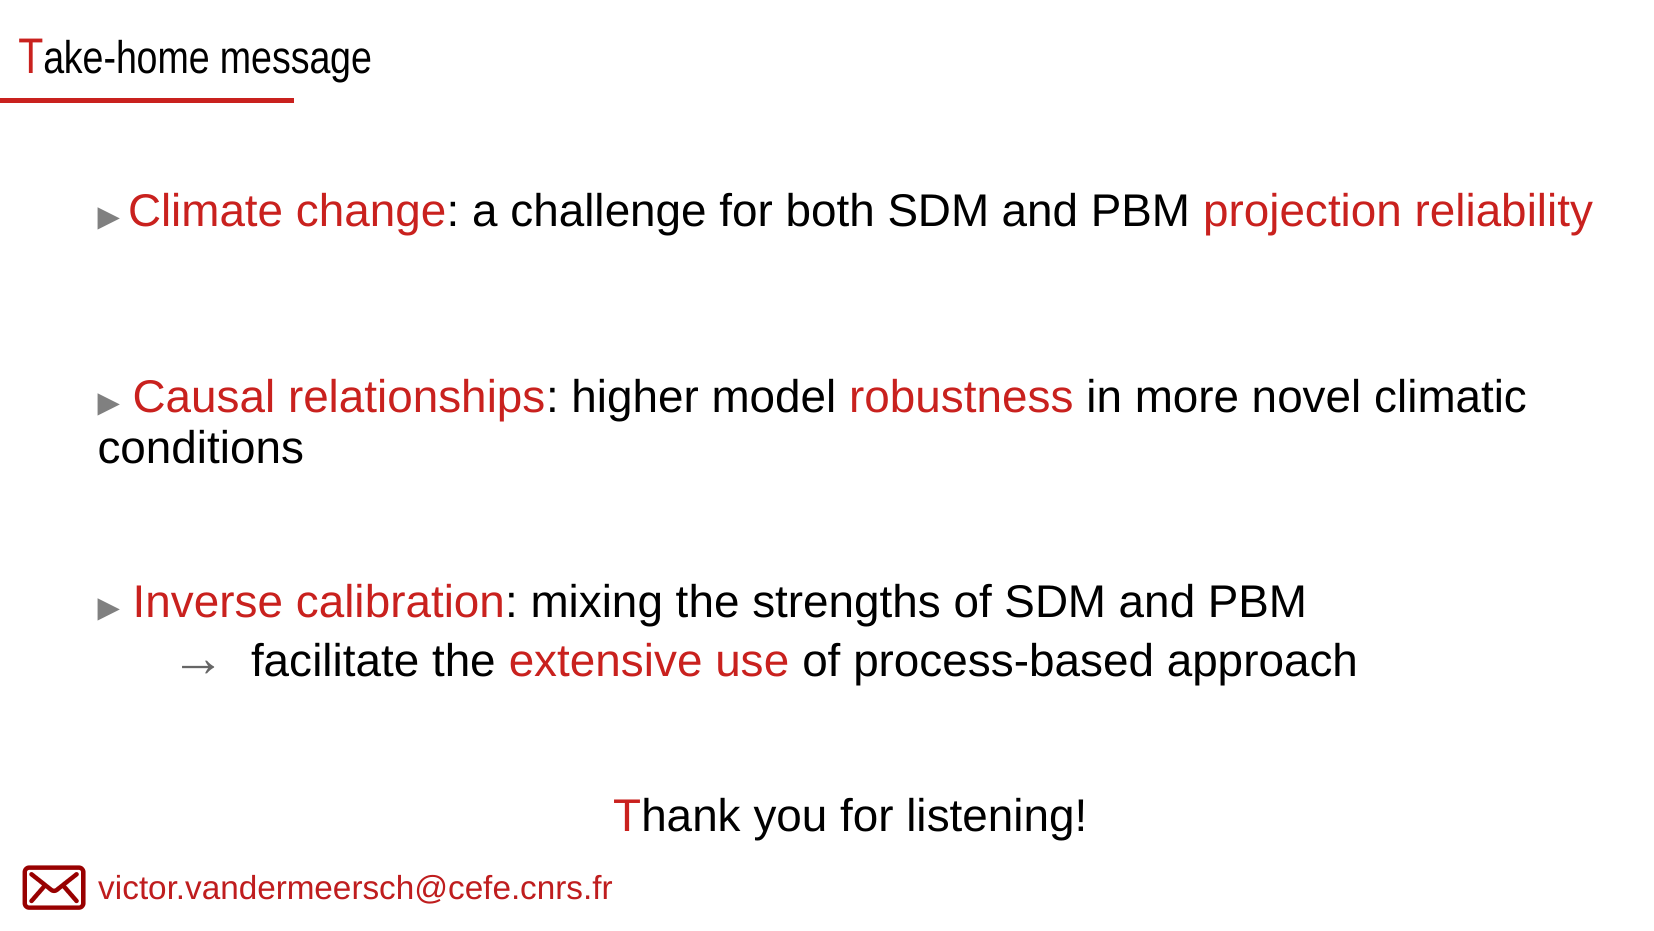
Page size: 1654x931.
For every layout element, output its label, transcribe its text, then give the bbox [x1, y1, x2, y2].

text_box ▶ Climate change: a challenge for both SDM and PBM projection reliability ▶ Causal relationships: higher model robustness in more novel climatic conditions ▶ Inverse calibration: mixing the strengths of SDM and PBM → facilitate the extensive use of process-based approach Thank you for listening! [82, 177, 1619, 931]
text_box Take-home message [3, 0, 1653, 120]
picture [12, 862, 96, 915]
text_box victor.vandermeersch@cefe.cnrs.fr [83, 862, 686, 931]
